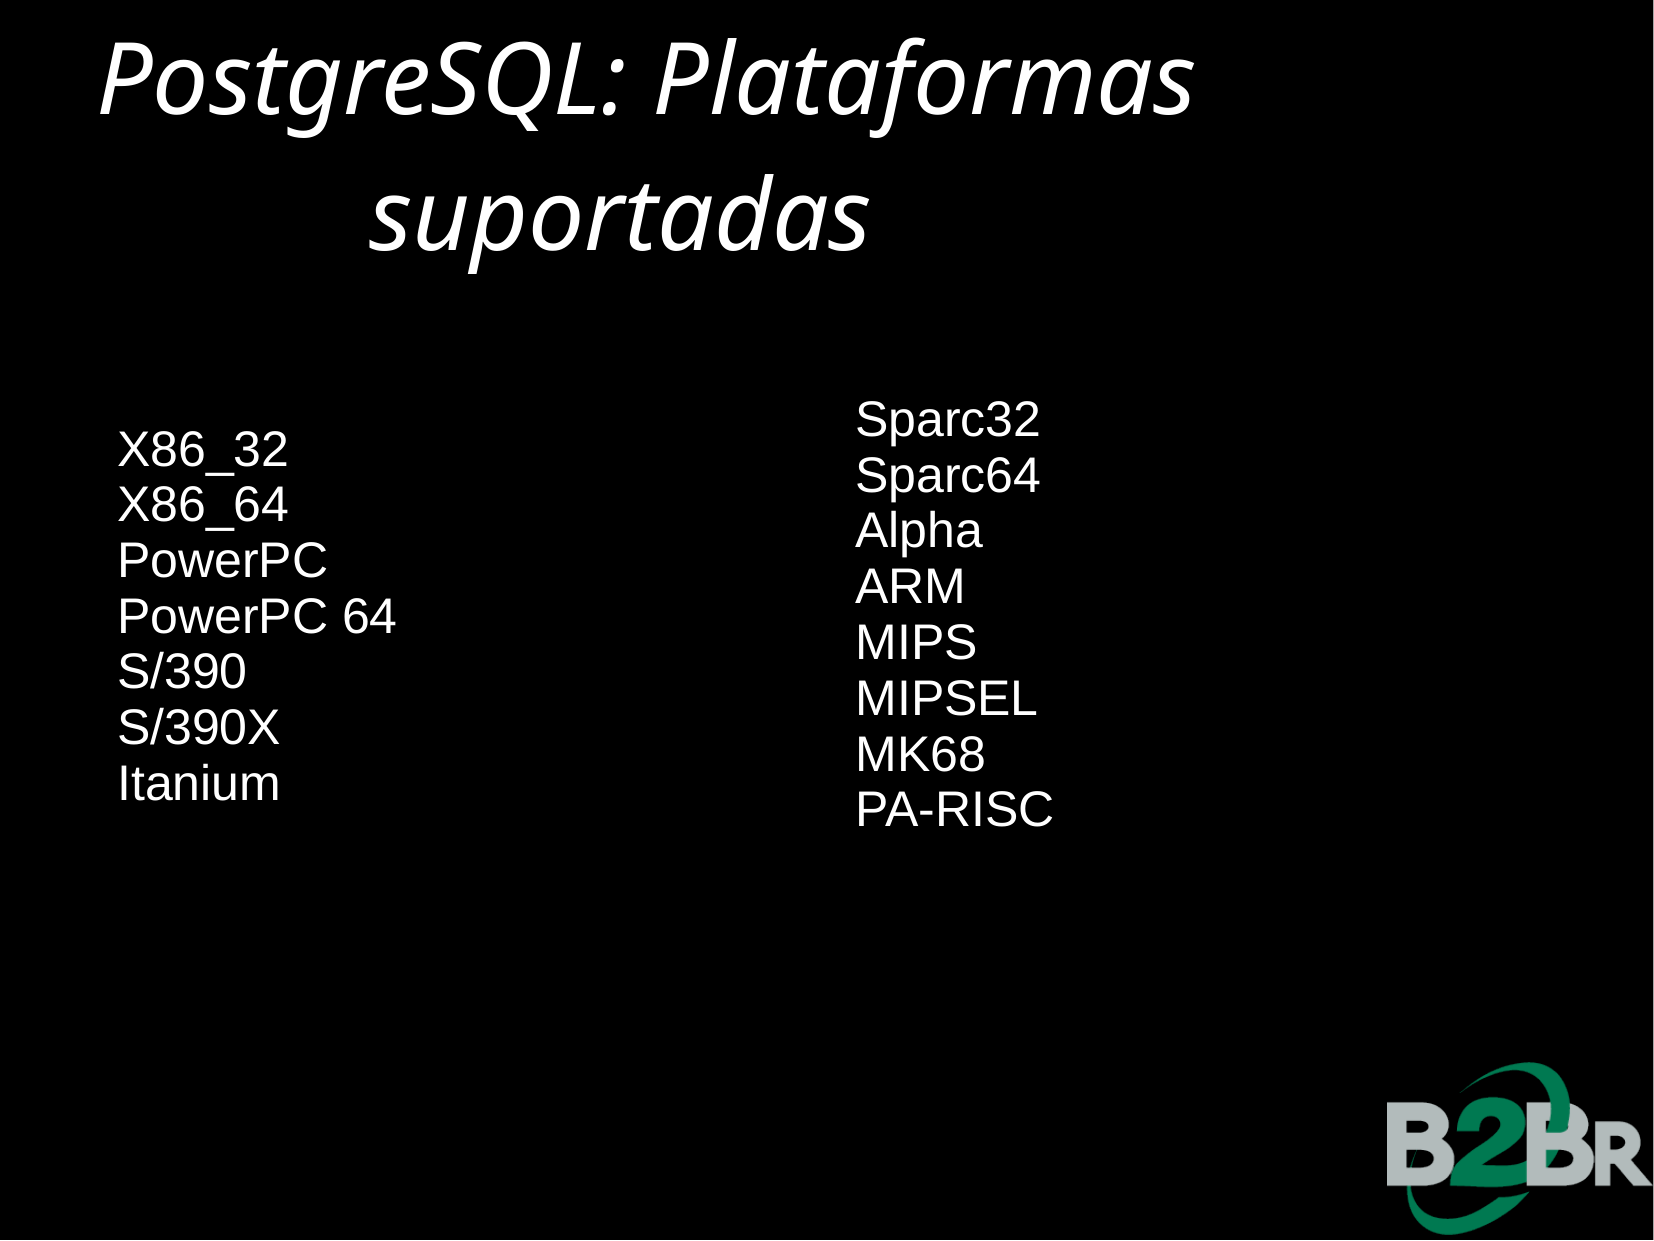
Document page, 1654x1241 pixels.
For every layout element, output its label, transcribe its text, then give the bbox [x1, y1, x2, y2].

text_box PostgreSQL: Plataformas suportadas [29, 0, 1654, 266]
text_box X86_32 X86_64 PowerPC PowerPC 64 S/390 S/390X Itanium [88, 413, 709, 1064]
picture [1387, 1062, 1654, 1235]
text_box Sparc32 Sparc64 Alpha ARM MIPS MIPSEL MK68 PA-RISC [826, 383, 1447, 1035]
